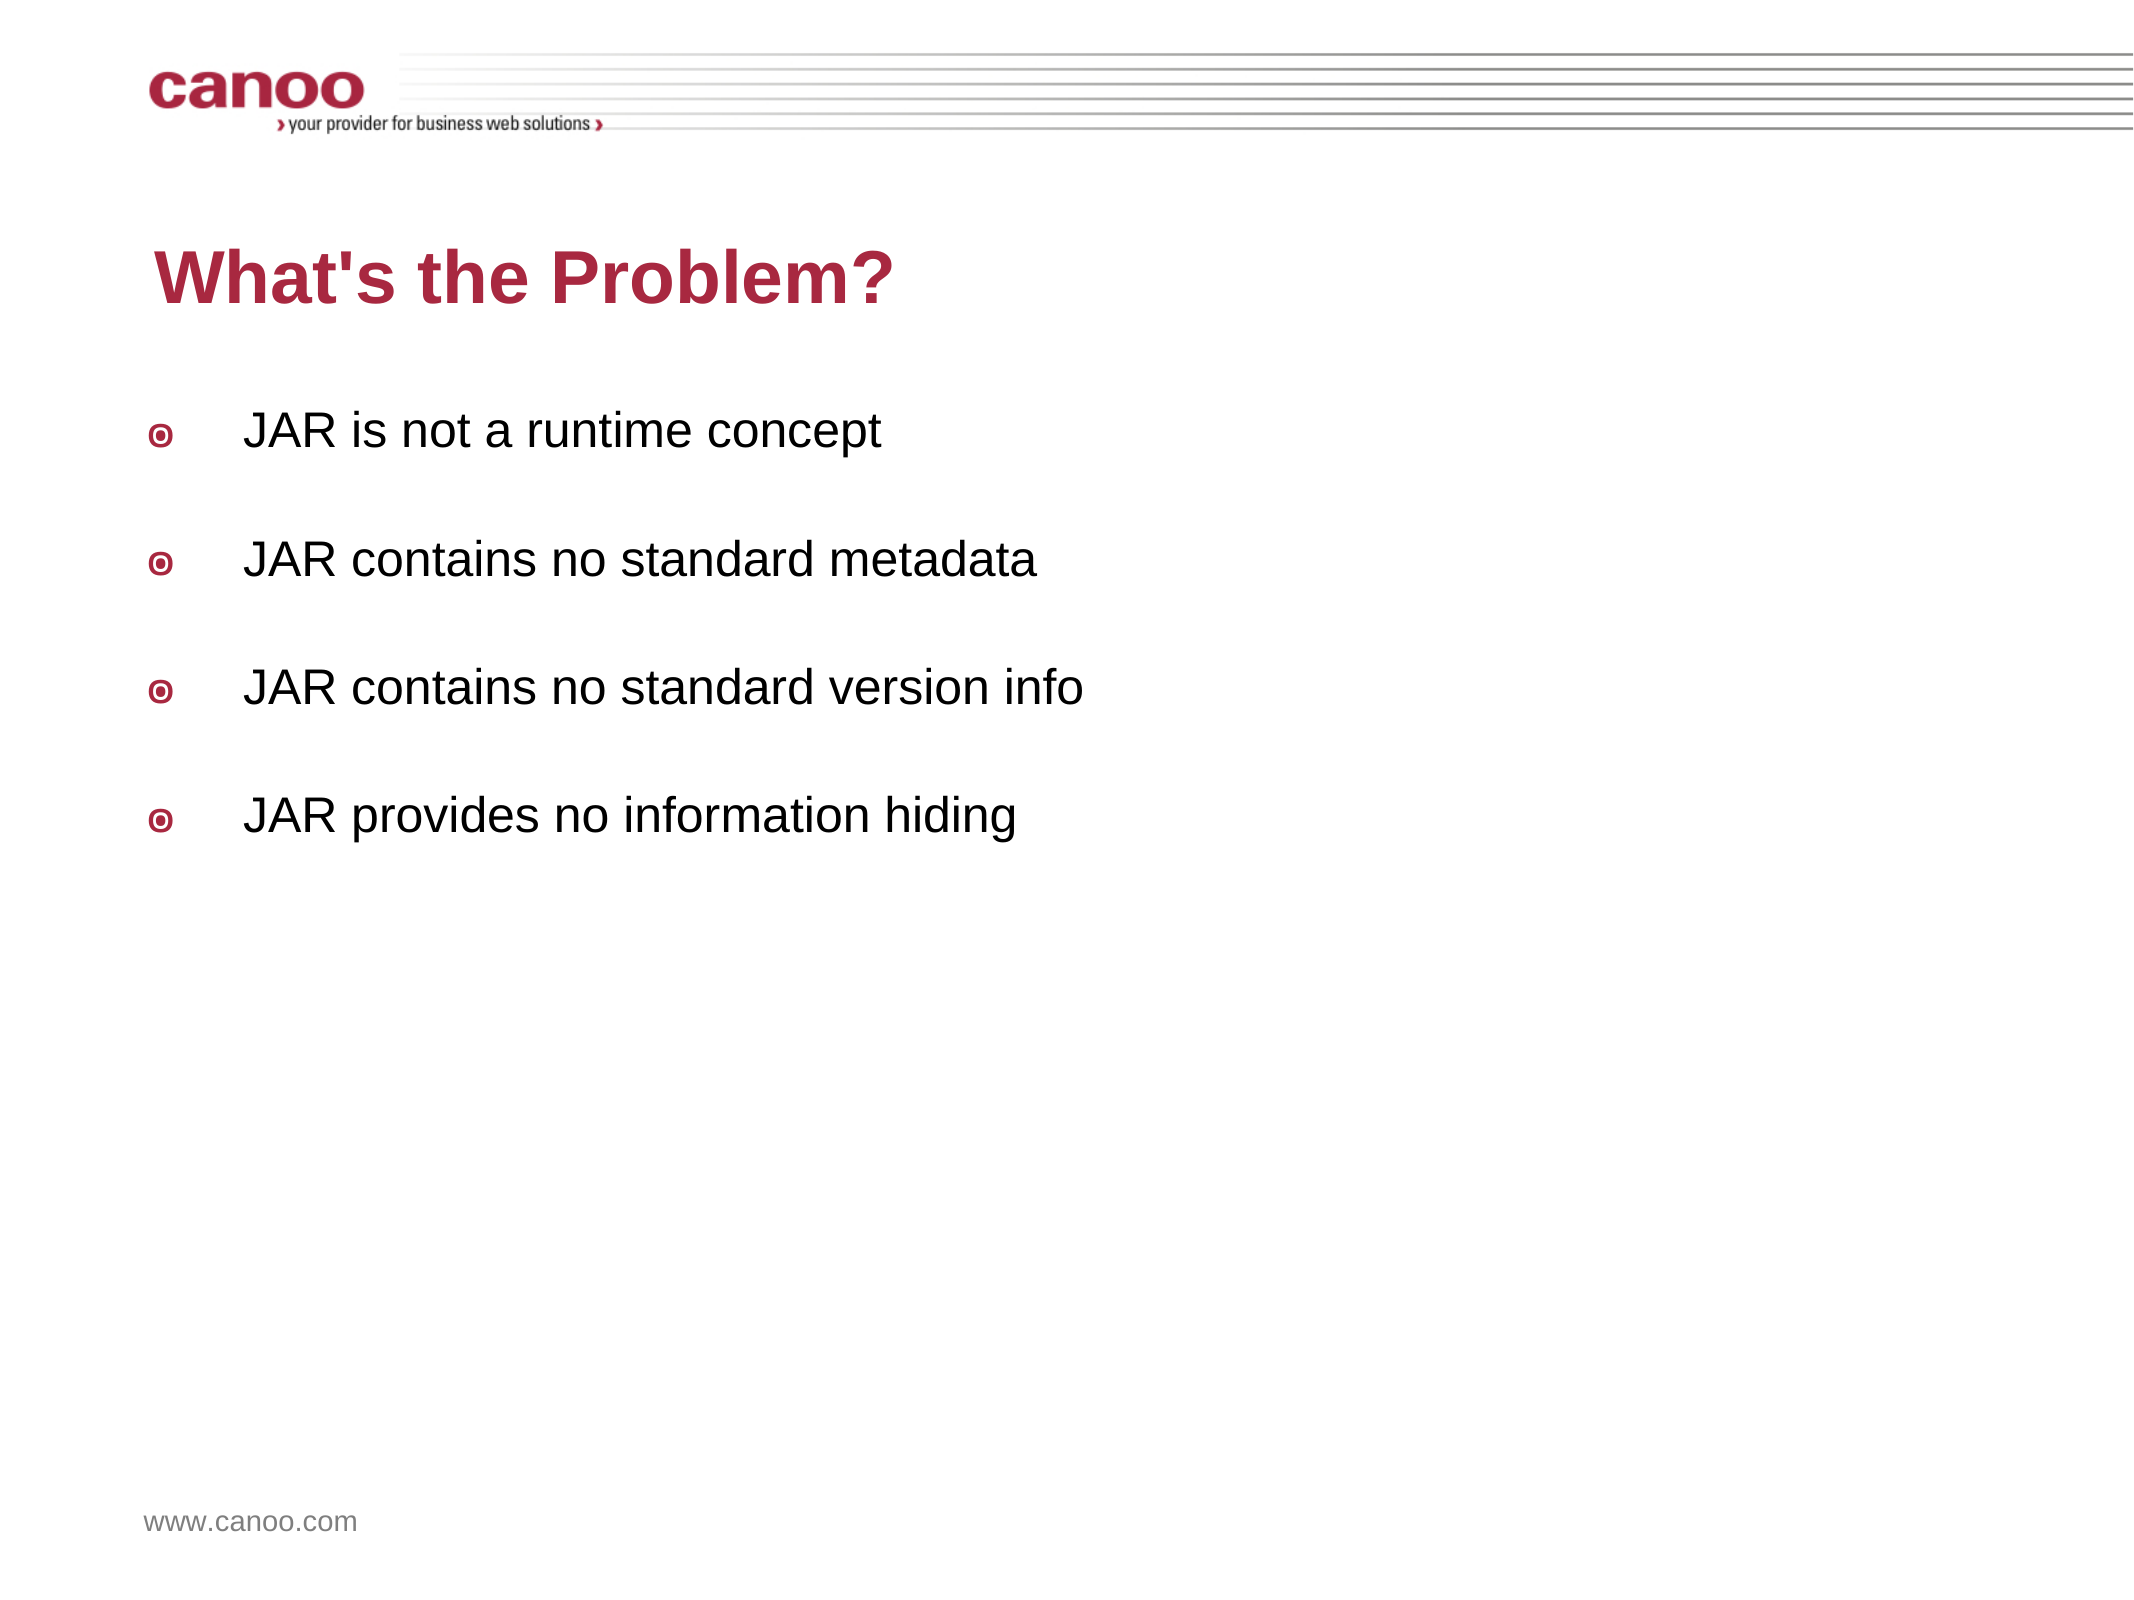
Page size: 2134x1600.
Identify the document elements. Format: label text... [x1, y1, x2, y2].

list JAR is not a runtime concept JAR contains no standard metadata JAR contains no standard version info JAR provides no information hiding [145, 391, 1959, 1448]
title What's the Problem? [145, 220, 1961, 328]
picture [0, 21, 2134, 188]
